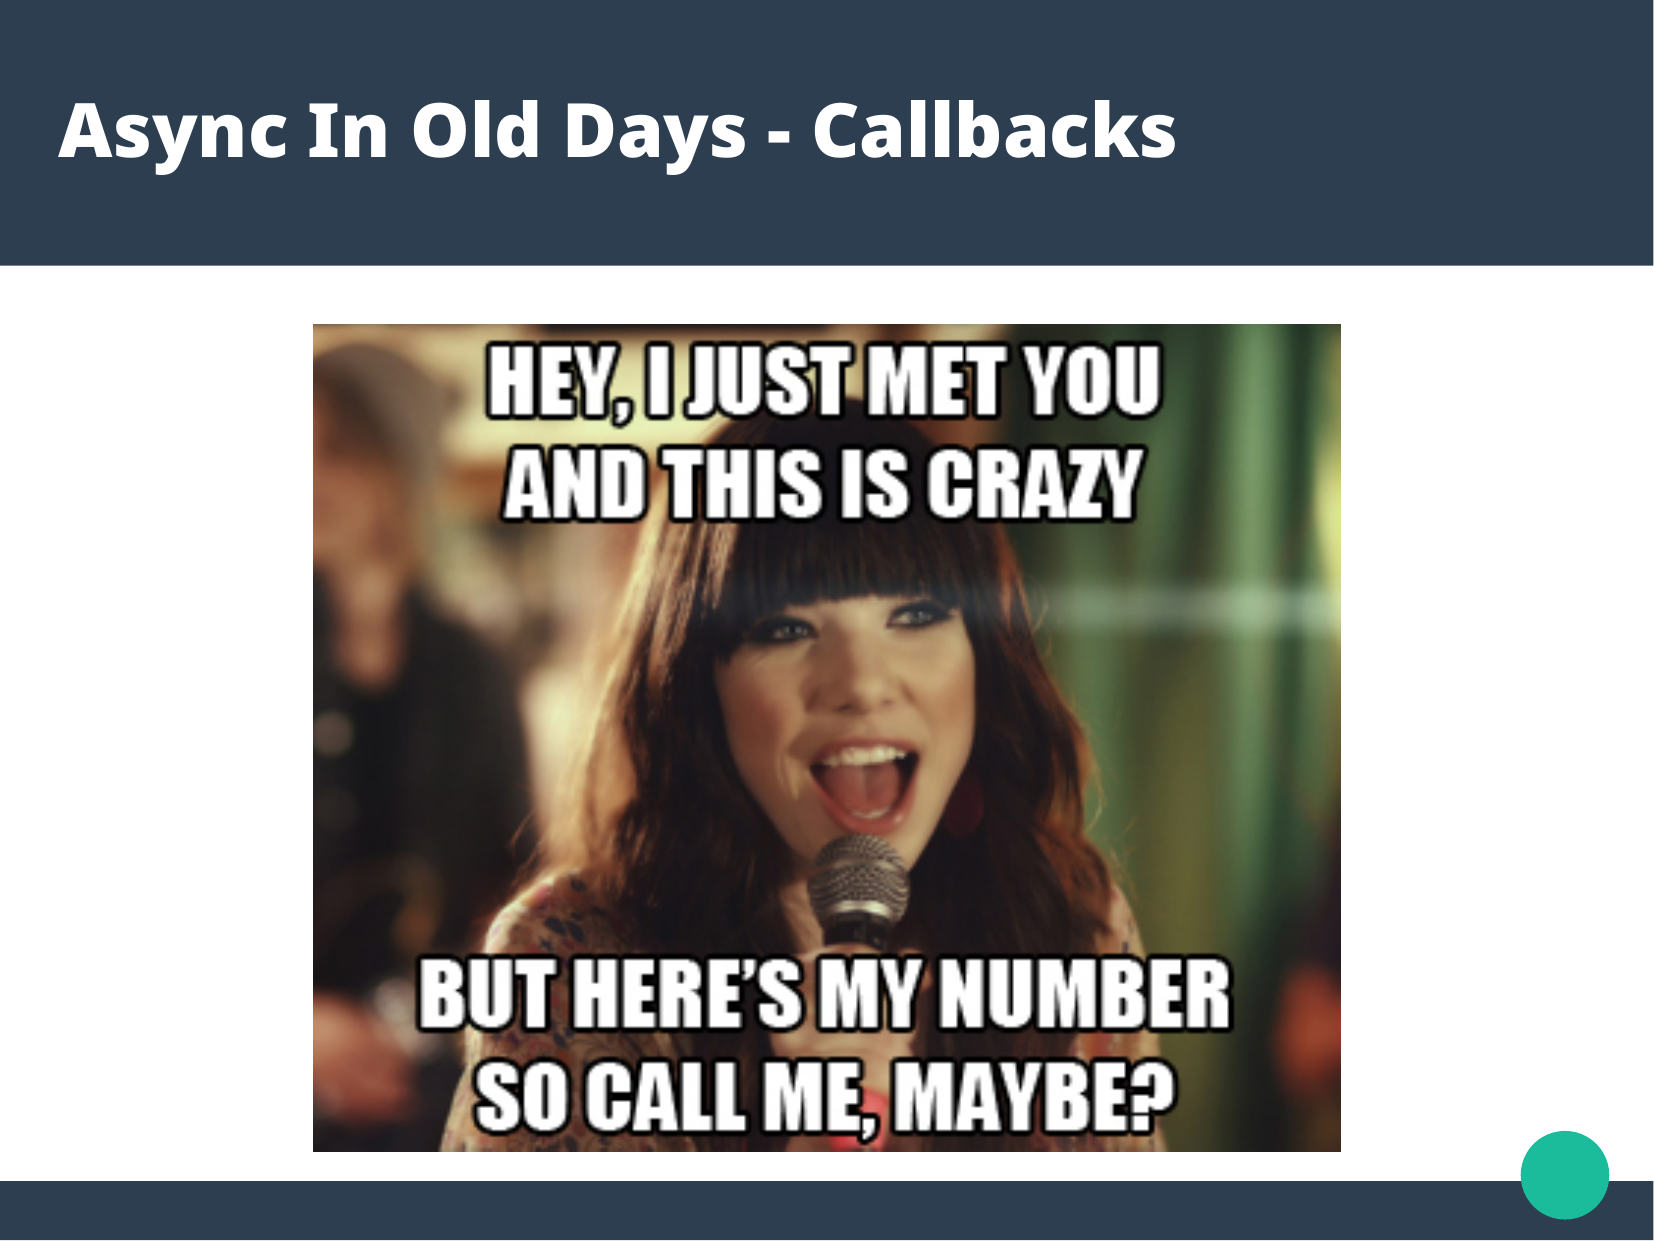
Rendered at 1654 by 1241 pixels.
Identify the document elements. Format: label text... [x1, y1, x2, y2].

picture [313, 324, 1341, 1152]
title Async In Old Days - Callbacks [59, 49, 1595, 207]
